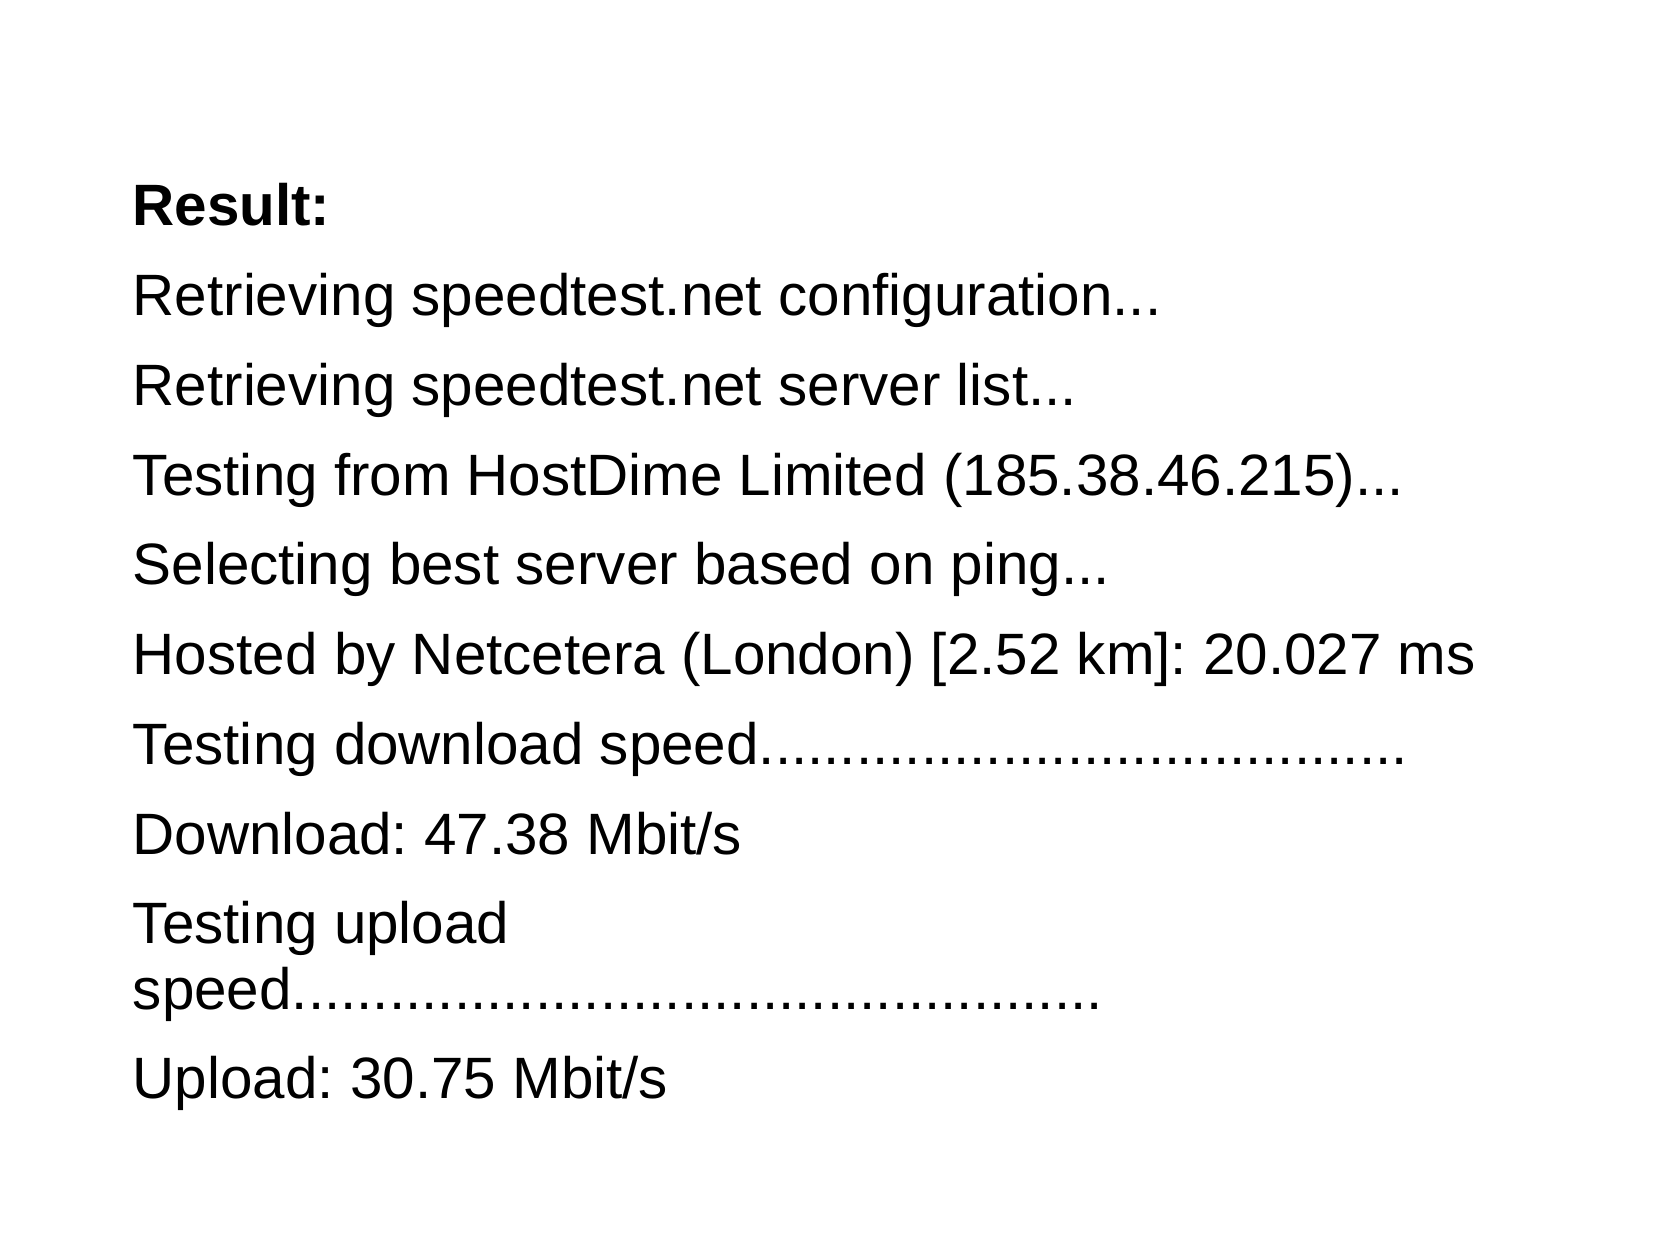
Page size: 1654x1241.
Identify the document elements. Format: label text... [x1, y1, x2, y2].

text_box Result: Retrieving speedtest.net configuration... Retrieving speedtest.net server list... Testing from HostDime Limited (185.38.46.215)... Selecting best server based on ping... Hosted by Netcetera (London) [2.52 km]: 20.027 ms Testing download speed........................................ Download: 47.38 Mbit/s Testing upload speed.................................................. Upload: 30.75 Mbit/s [118, 165, 1512, 1123]
